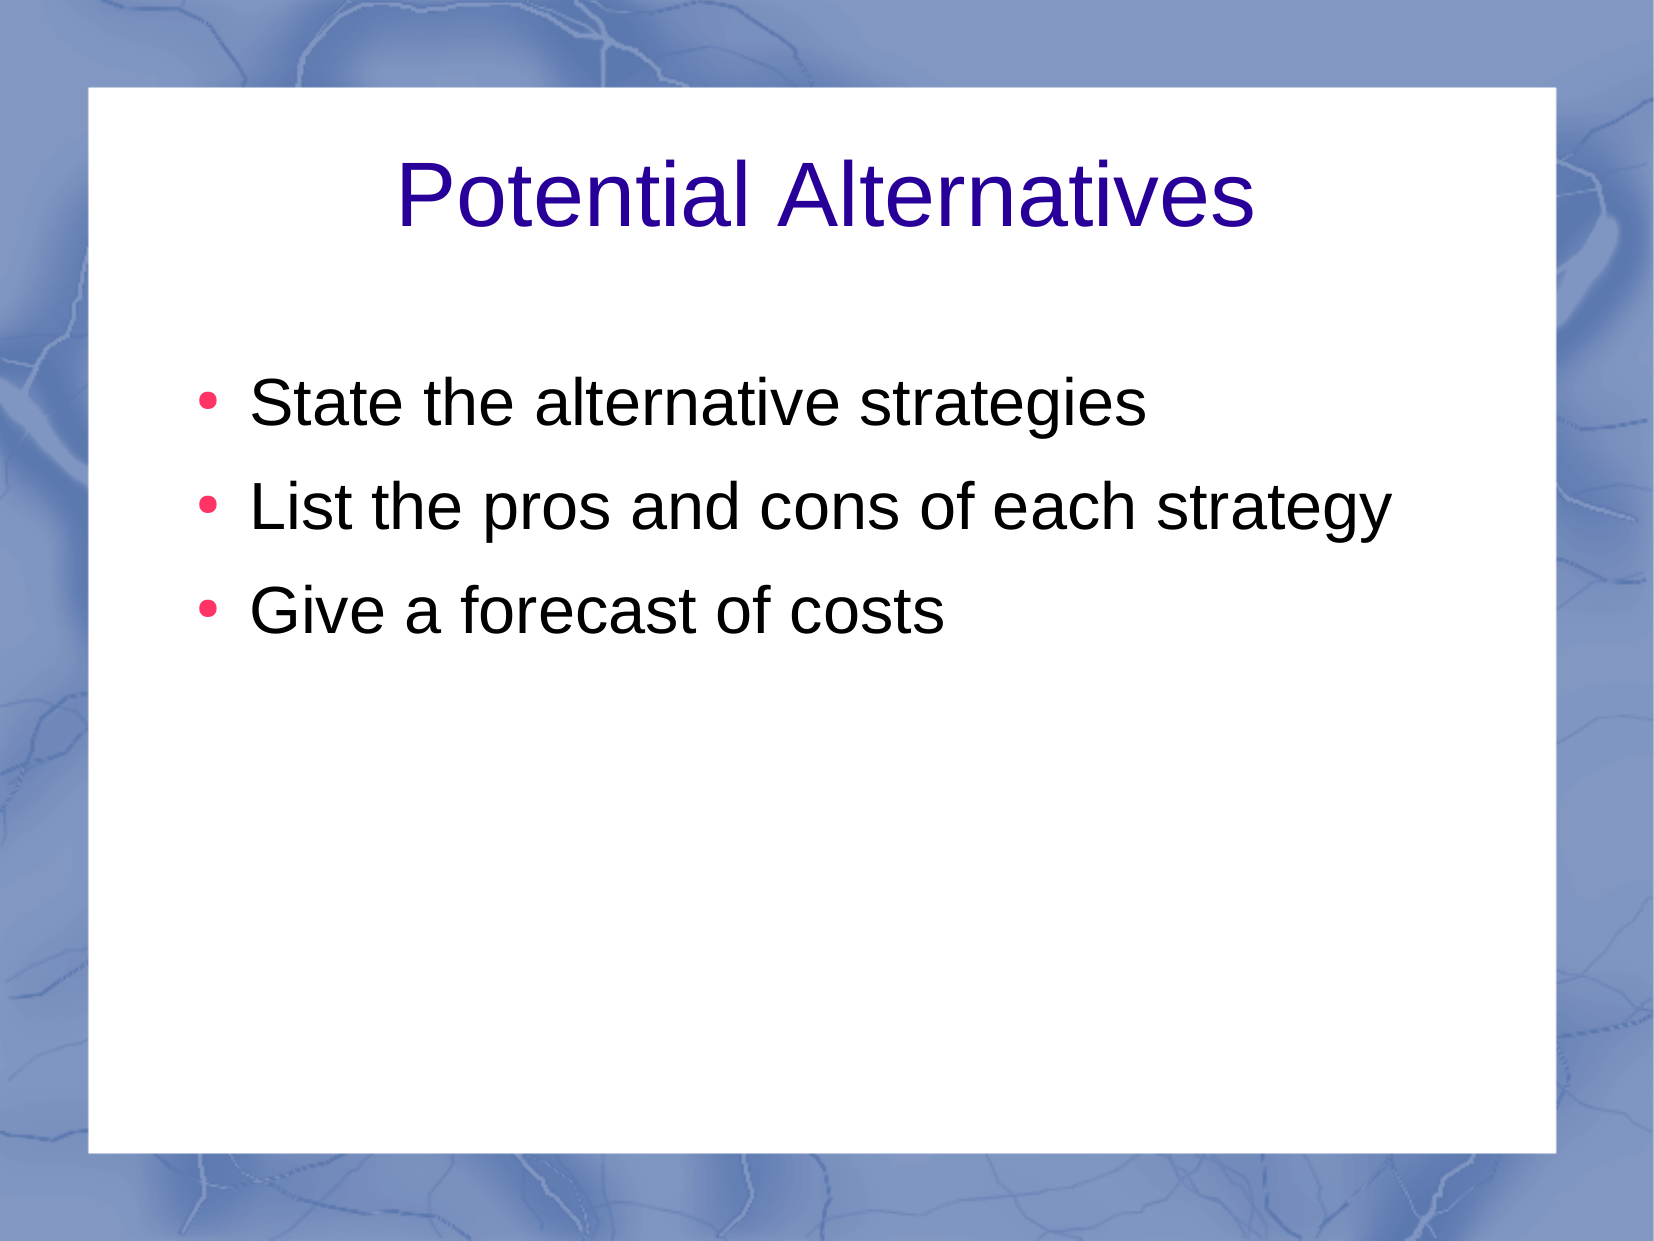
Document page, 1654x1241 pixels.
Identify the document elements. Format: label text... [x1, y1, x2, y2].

picture [0, 0, 1654, 1241]
list State the alternative strategies List the pros and cons of each strategy Give a forecast of costs [178, 364, 1570, 1147]
title Potential Alternatives [118, 90, 1536, 298]
